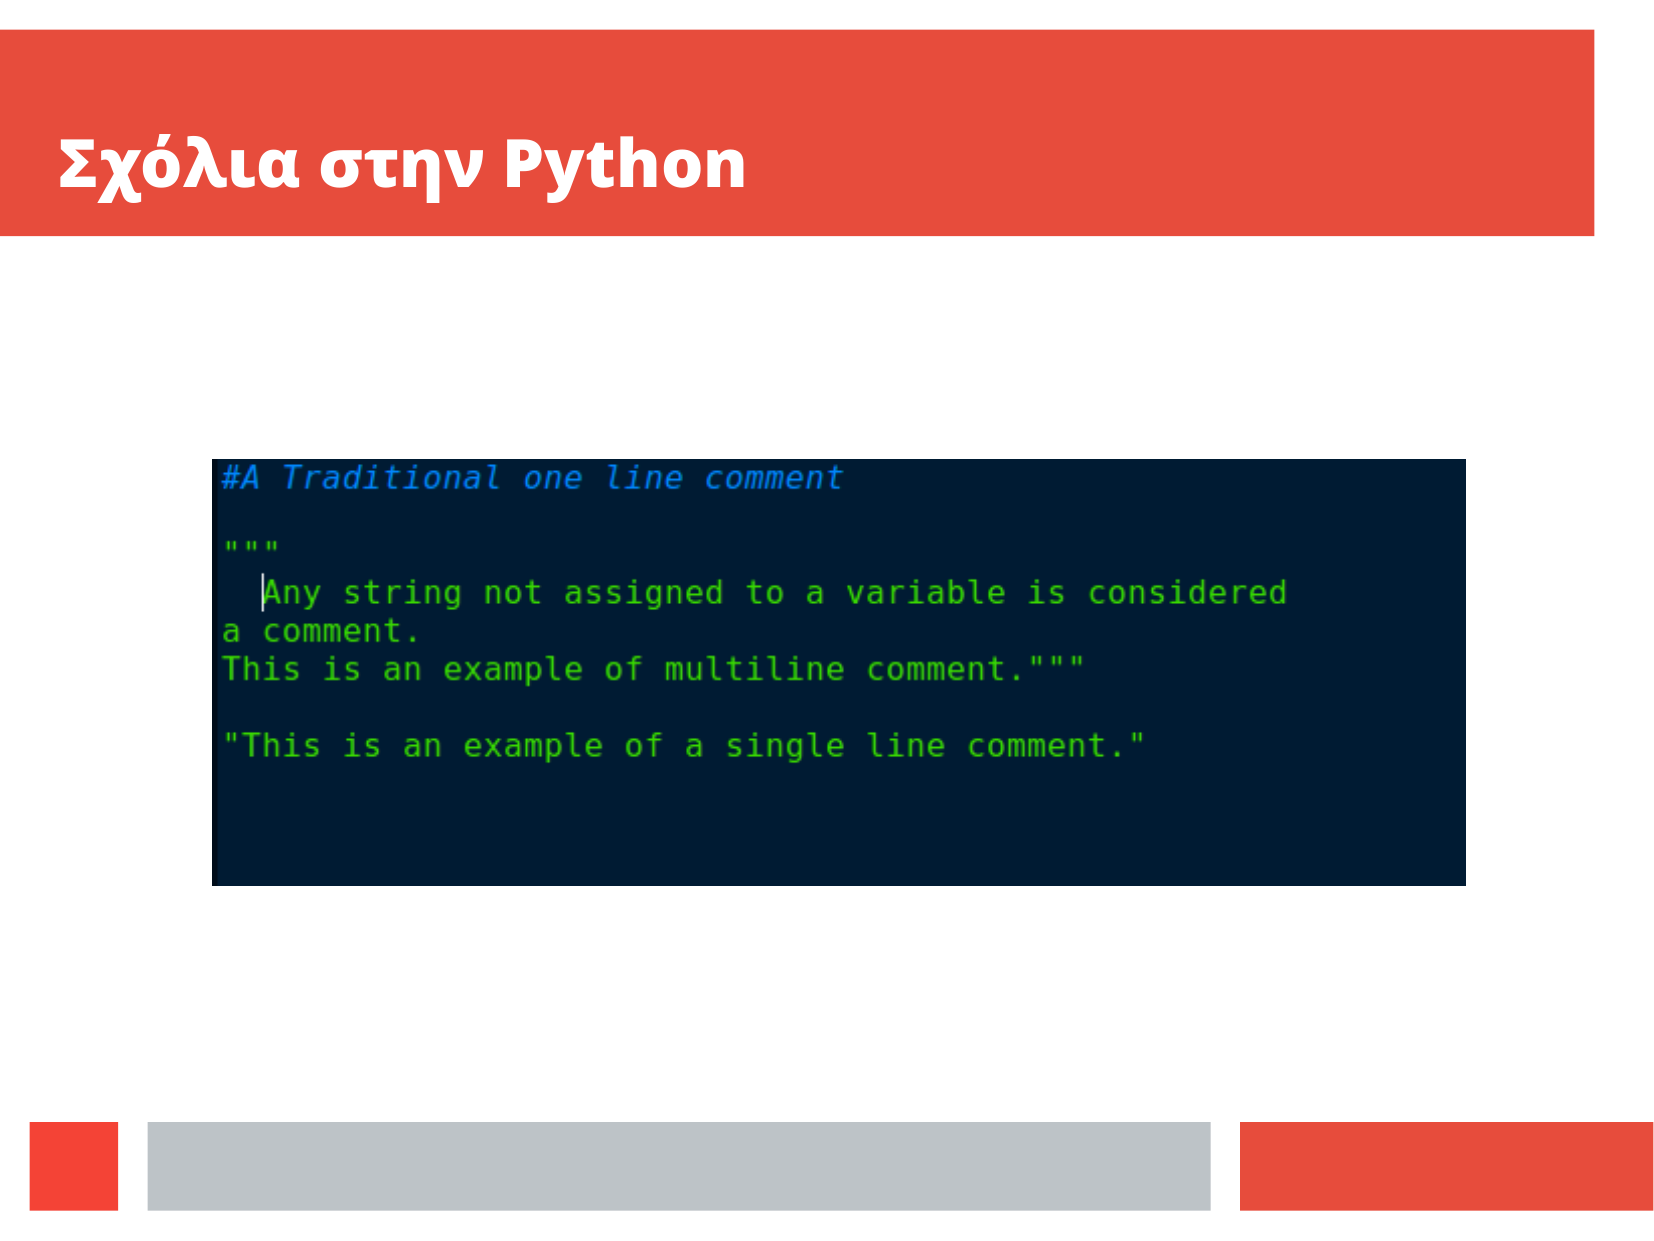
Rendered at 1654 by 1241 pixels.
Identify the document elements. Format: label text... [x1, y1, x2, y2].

picture [212, 459, 1466, 886]
title Σχόλια στην Python [59, 59, 1595, 207]
